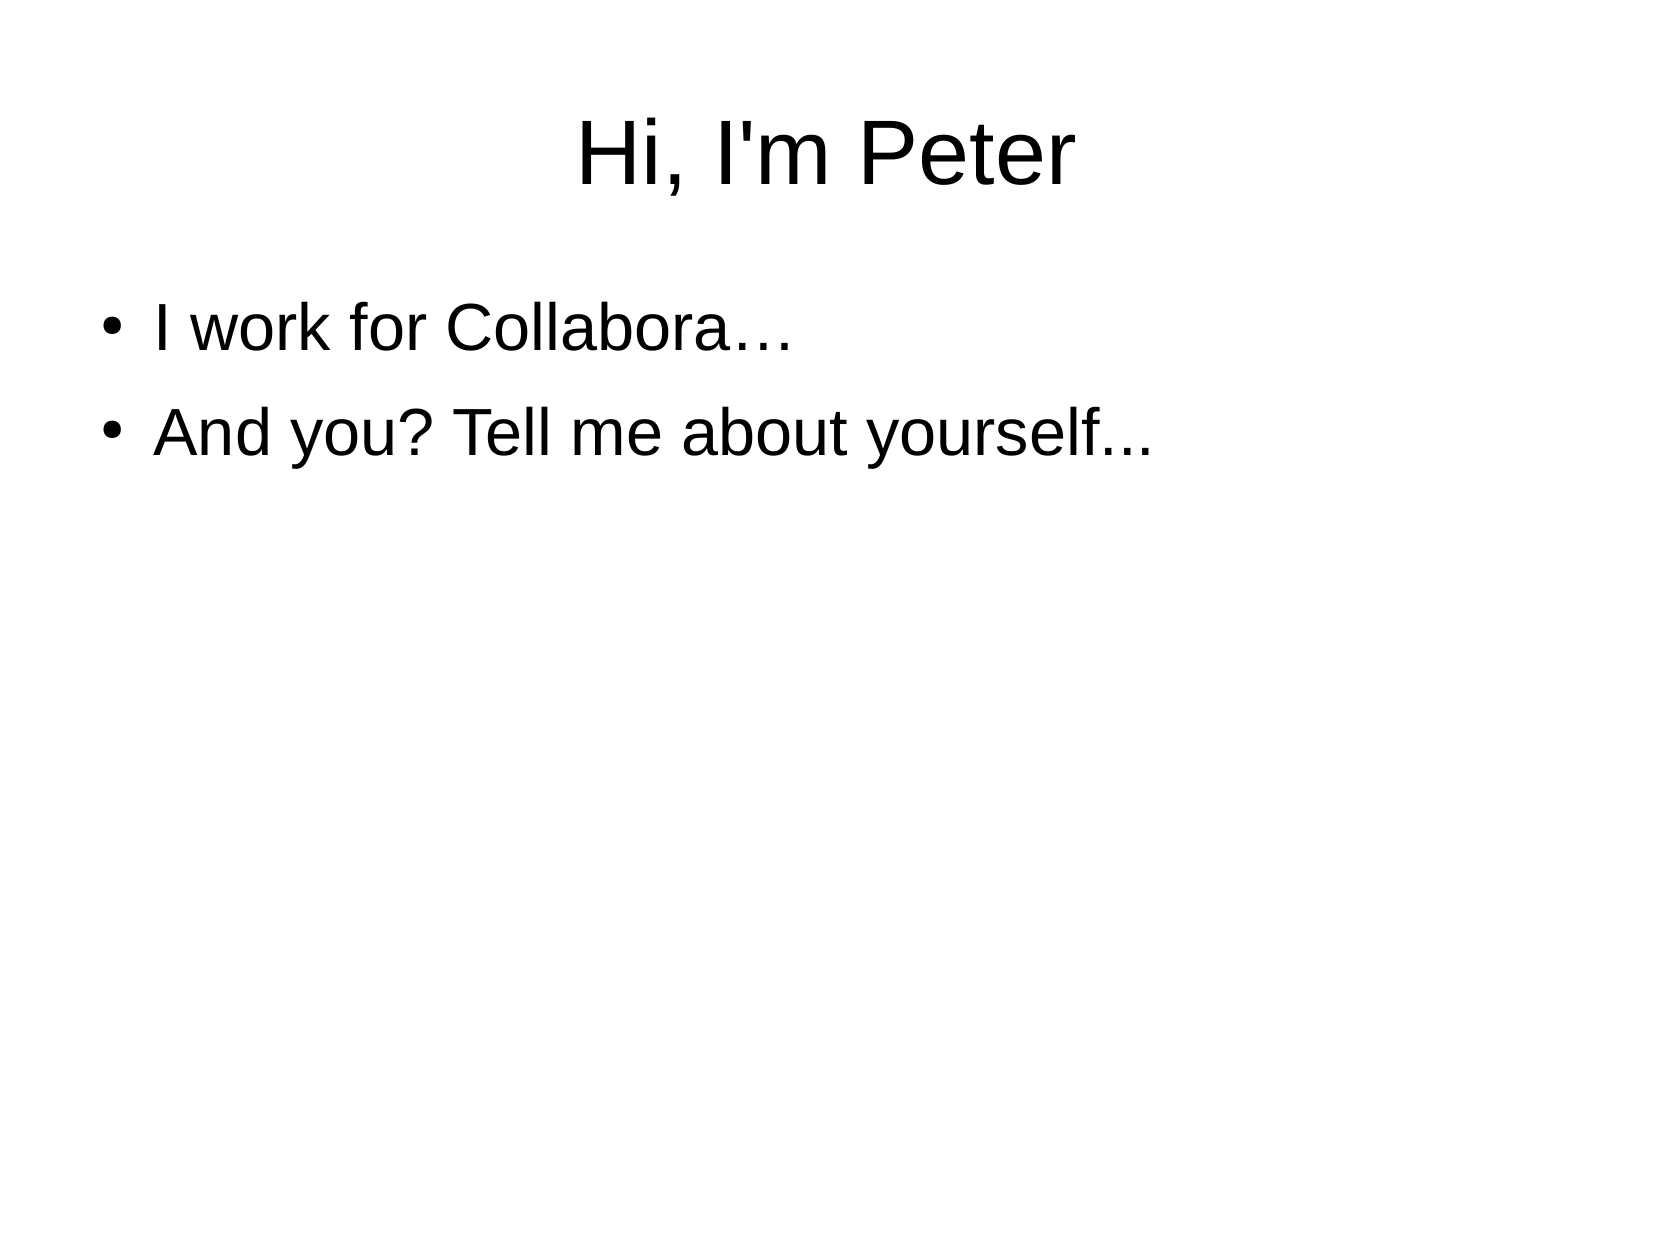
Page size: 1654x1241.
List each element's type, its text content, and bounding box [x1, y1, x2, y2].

title Hi, I'm Peter [82, 49, 1571, 257]
list I work for Collabora… And you? Tell me about yourself... [82, 290, 1571, 1010]
